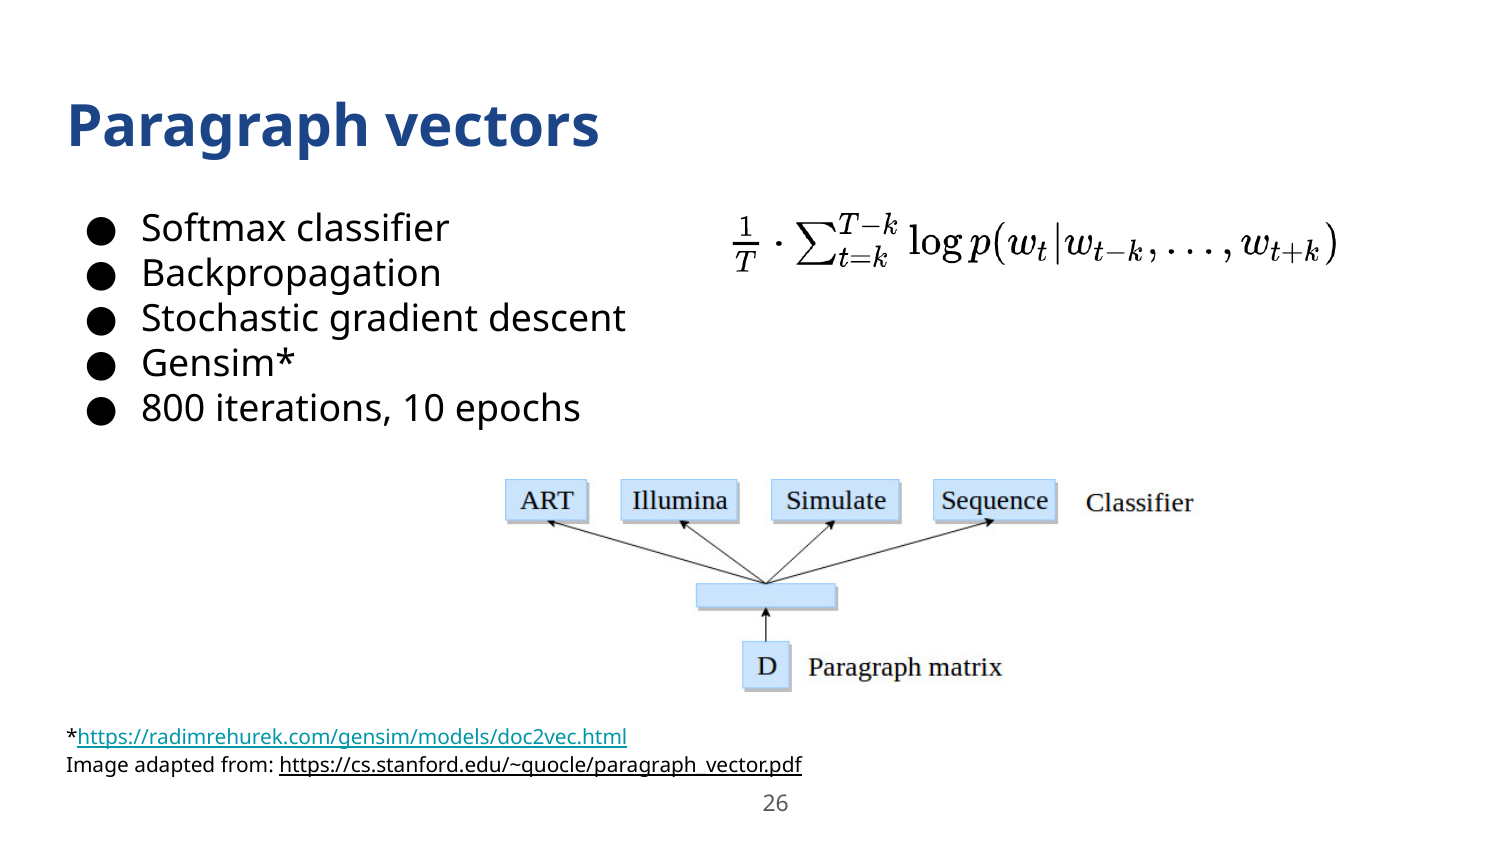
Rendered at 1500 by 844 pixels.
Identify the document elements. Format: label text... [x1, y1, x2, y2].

title Paragraph vectors [51, 72, 1449, 167]
slide_number <number> [714, 771, 805, 837]
text_box *https://radimrehurek.com/gensim/models/doc2vec.html Image adapted from: https://cs.stanford.edu/~quocle/paragraph_vector.pdf [51, 708, 863, 786]
list Softmax classifier Backpropagation Stochastic gradient descent Gensim* 800 iterations, 10 epochs [51, 189, 1449, 750]
picture [726, 209, 1341, 275]
picture [505, 479, 1212, 692]
